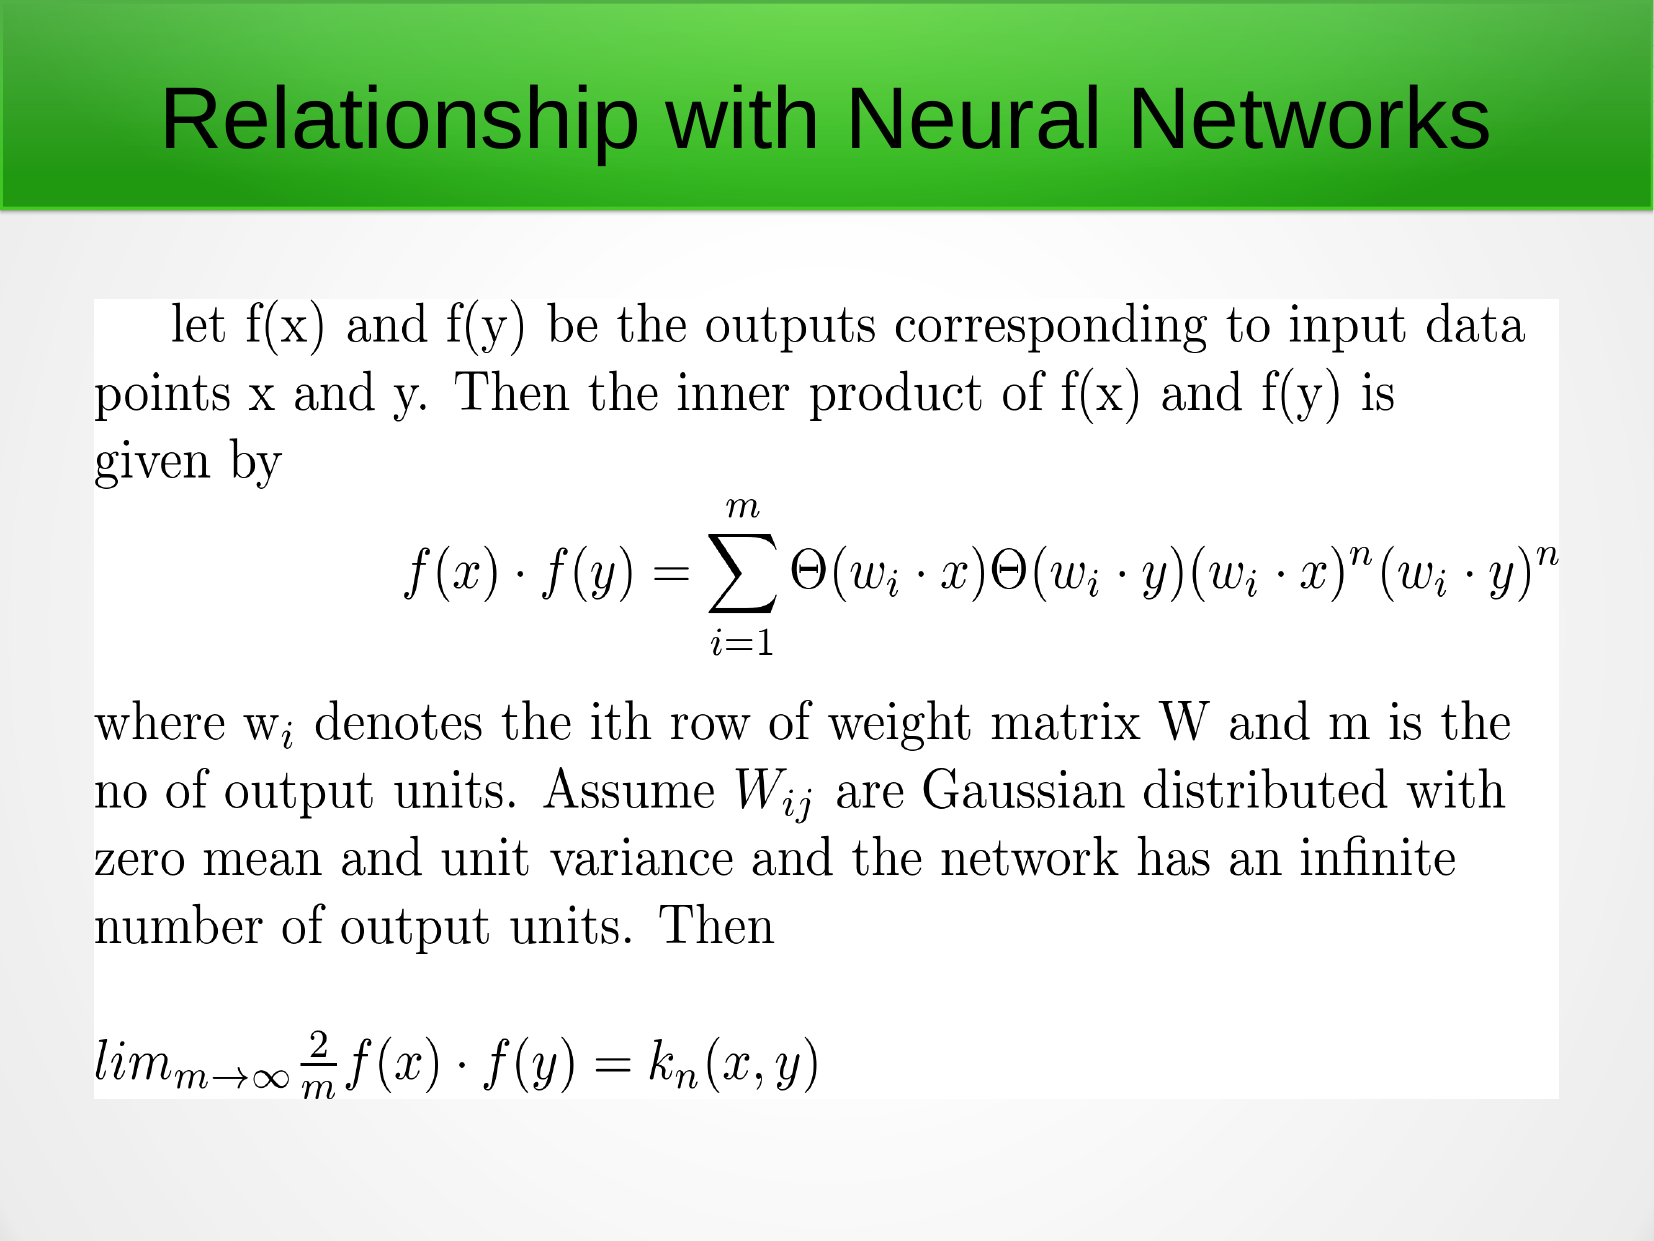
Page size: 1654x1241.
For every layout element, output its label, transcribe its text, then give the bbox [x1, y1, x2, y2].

picture [94, 299, 1559, 1099]
title Relationship with Neural Networks [82, 47, 1571, 189]
